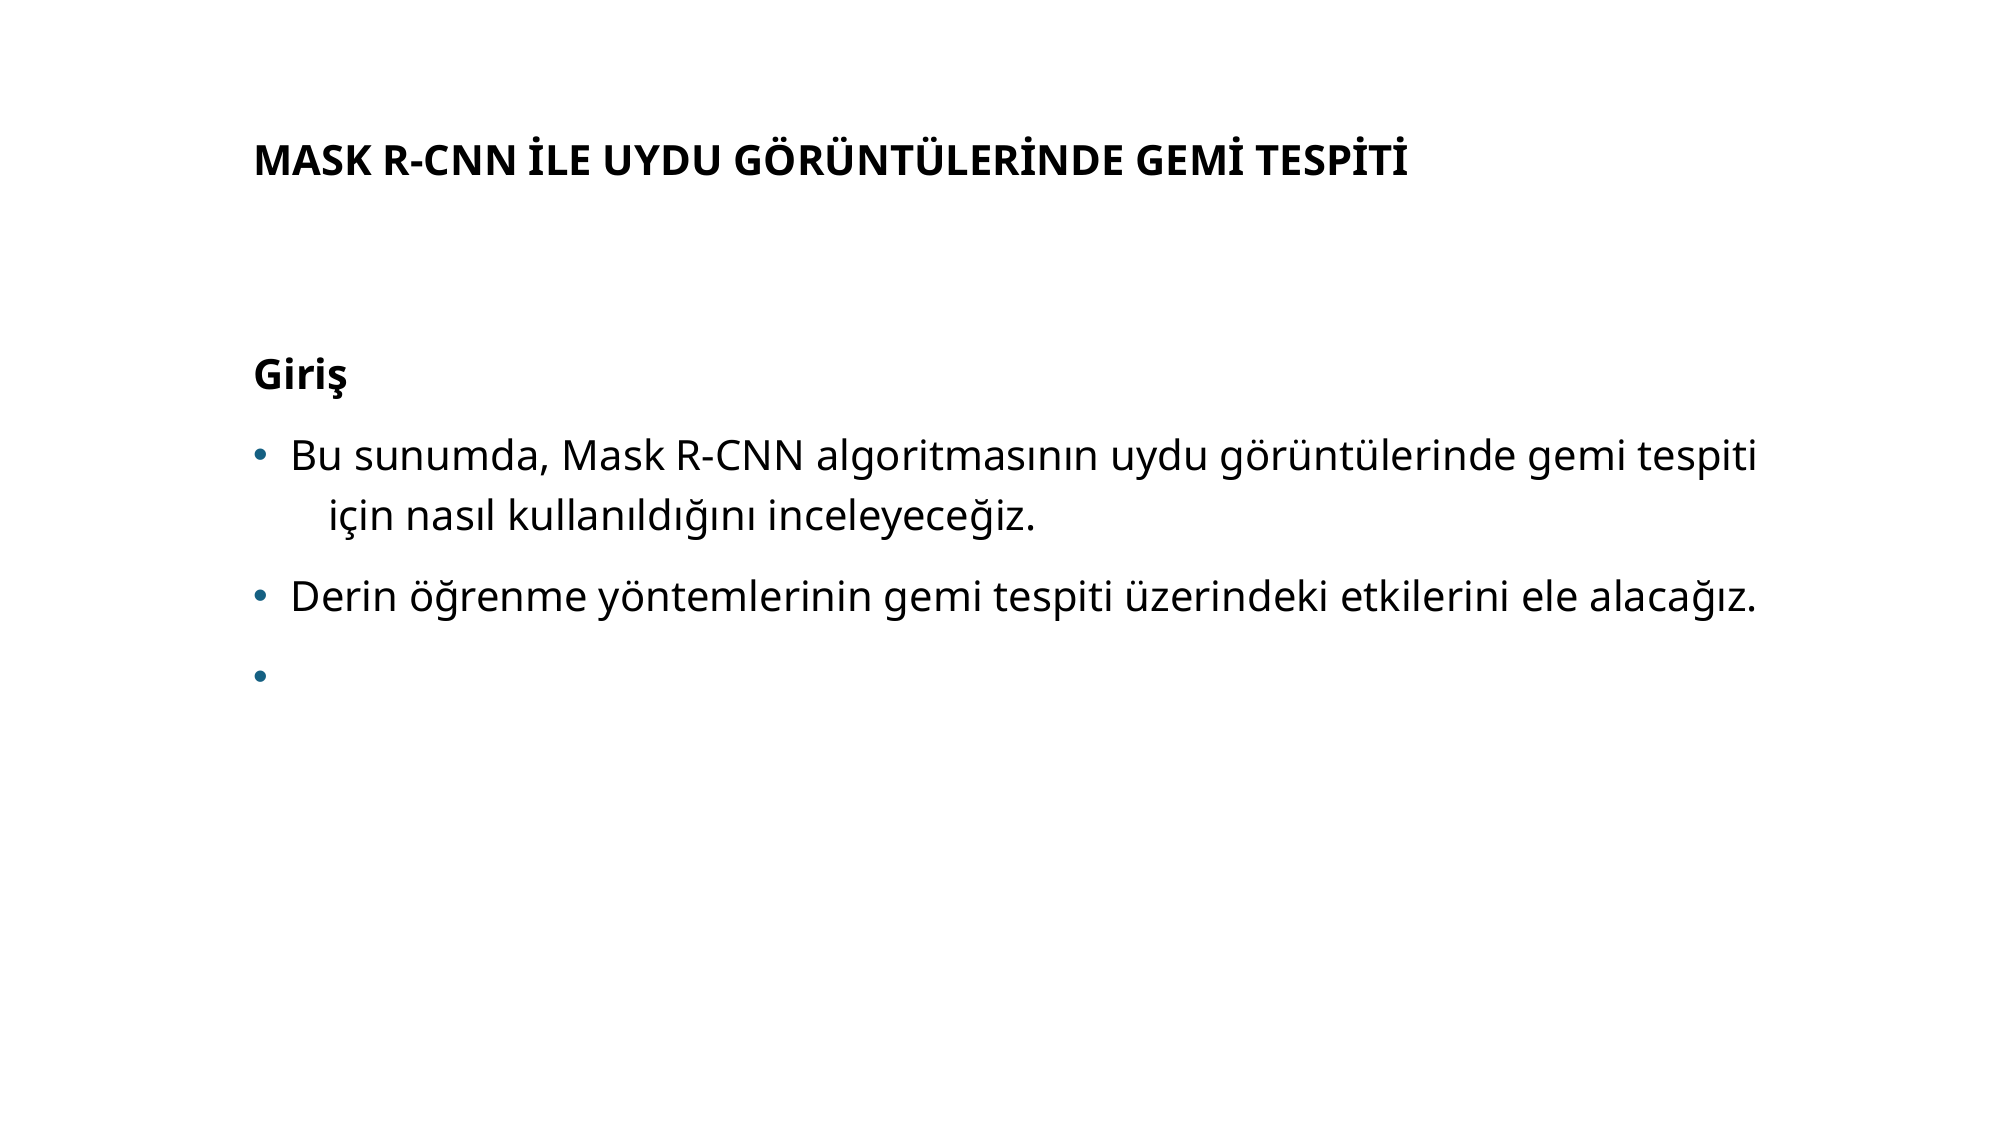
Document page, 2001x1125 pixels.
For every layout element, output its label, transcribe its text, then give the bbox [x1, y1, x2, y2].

text_box Giriş Bu sunumda, Mask R-CNN algoritmasının uydu görüntülerinde gemi tespiti için nasıl kullanıldığını inceleyeceğiz. Derin öğrenme yöntemlerinin gemi tespiti üzerindeki etkilerini ele alacağız. [238, 331, 1814, 897]
text_box Mask R-CNN ile Uydu Görüntülerinde Gemi Tespiti [238, 132, 1766, 277]
